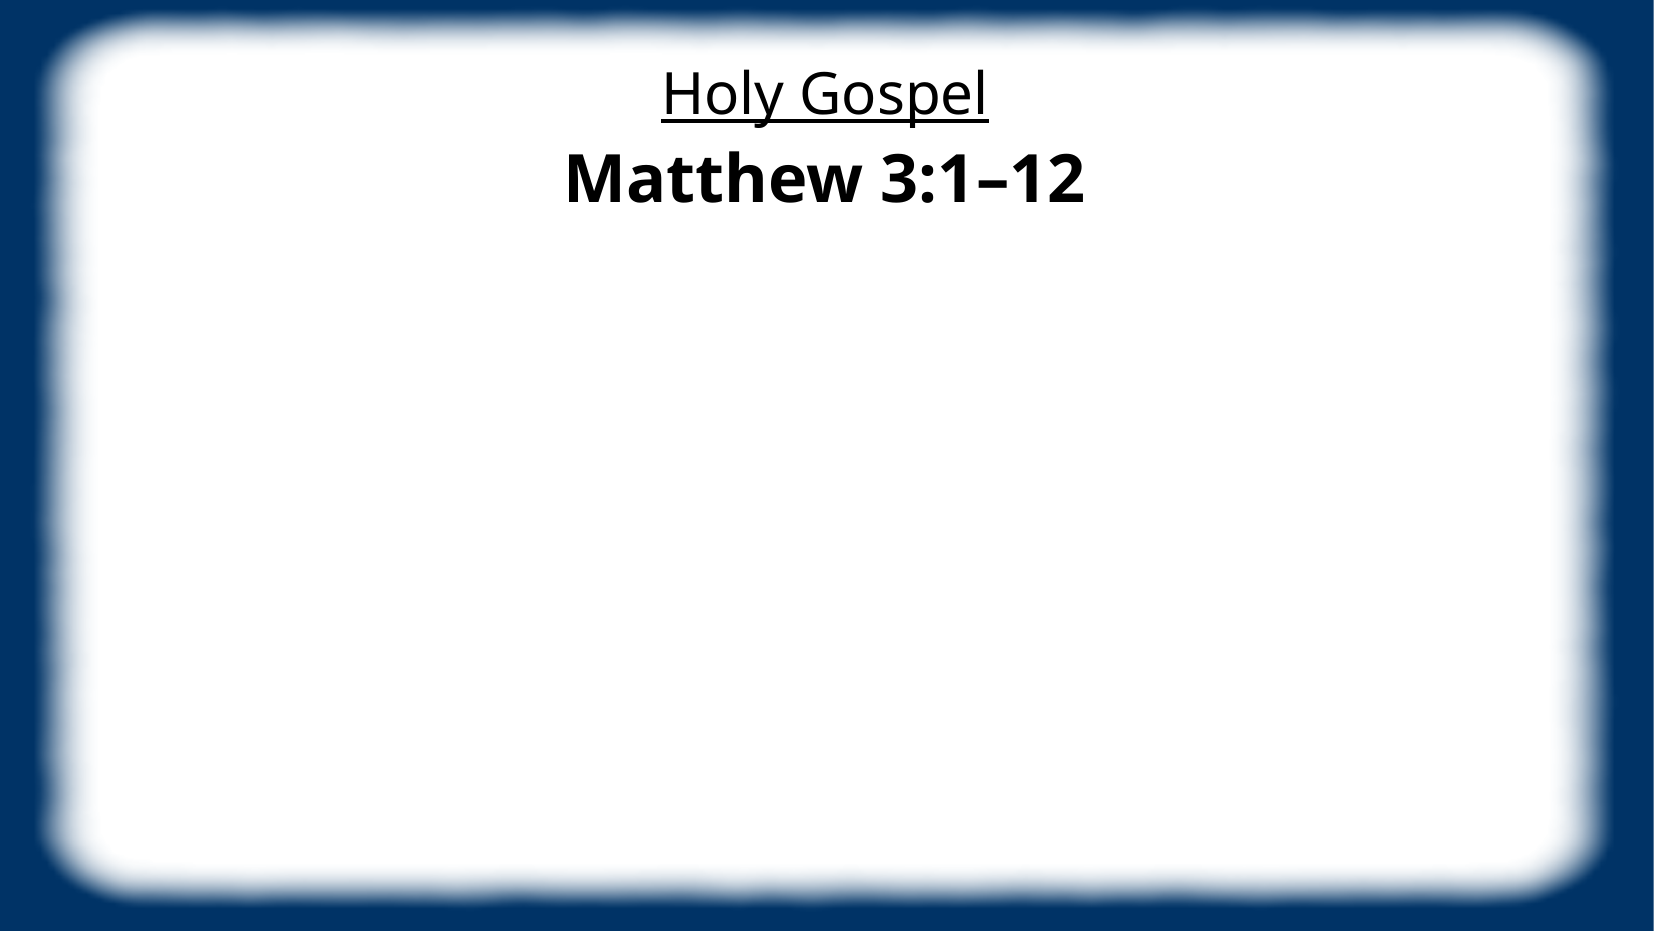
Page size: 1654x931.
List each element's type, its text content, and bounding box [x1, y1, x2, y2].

text_box Holy Gospel Matthew 3:1–12 [90, 45, 1561, 226]
picture [0, 0, 1654, 931]
